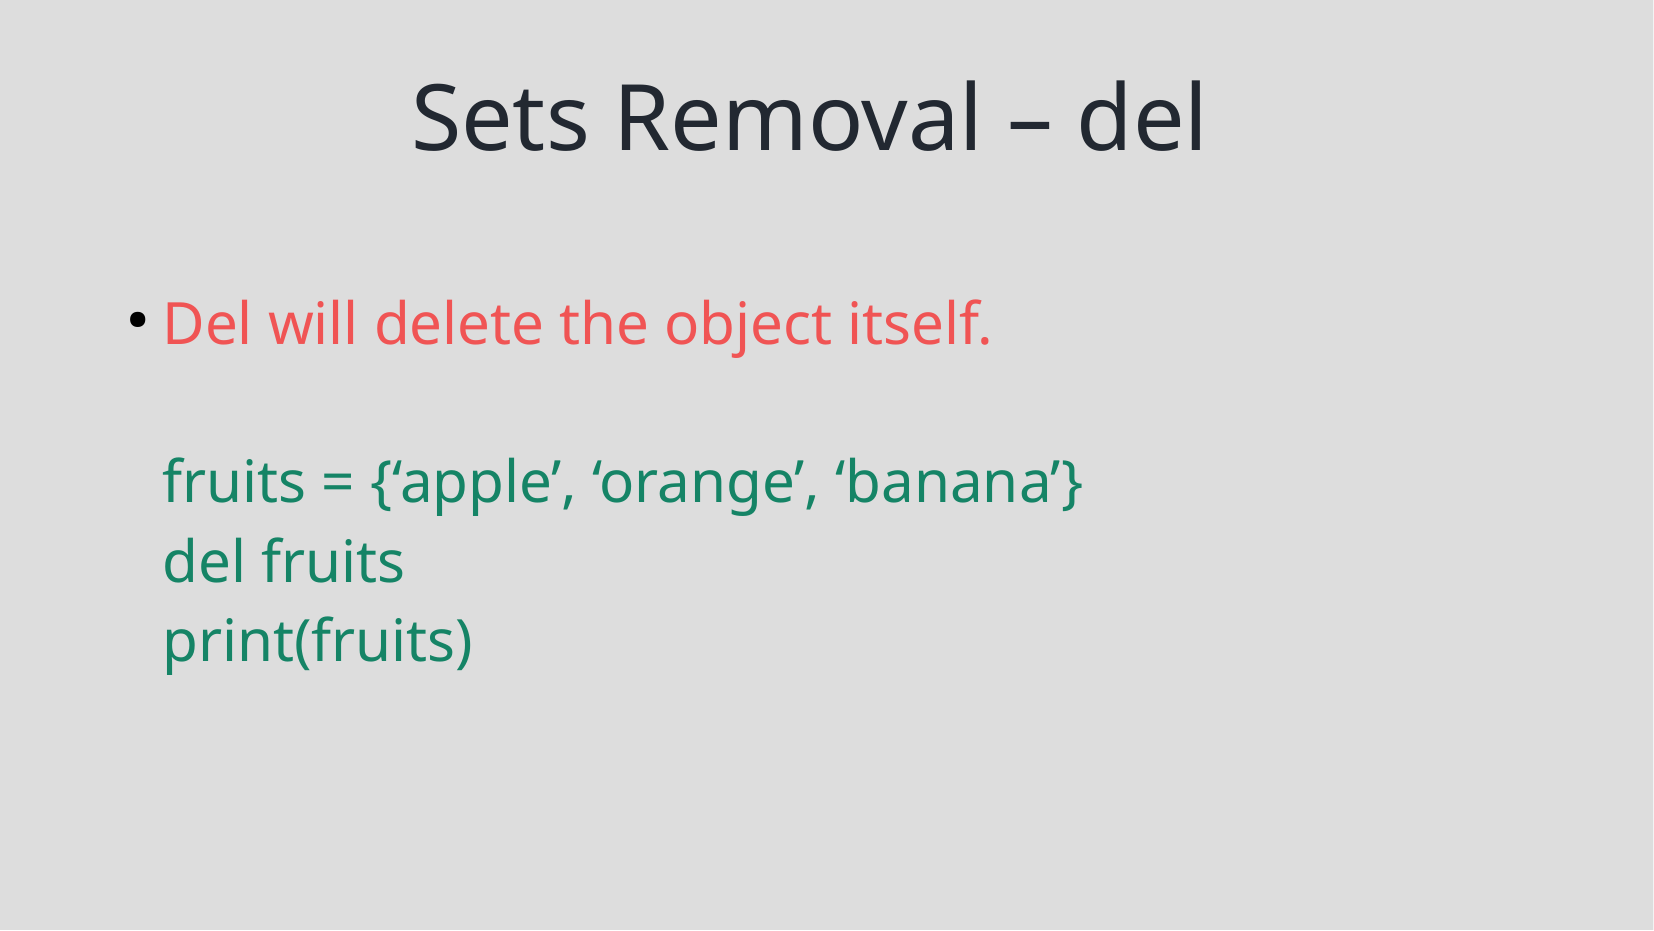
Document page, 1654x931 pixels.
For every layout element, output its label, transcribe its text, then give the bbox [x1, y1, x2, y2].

text_box Del will delete the object itself. fruits = {‘apple’, ‘orange’, ‘banana’} del fruits print(fruits) [112, 195, 1613, 859]
title Sets Removal – del [82, 37, 1538, 193]
